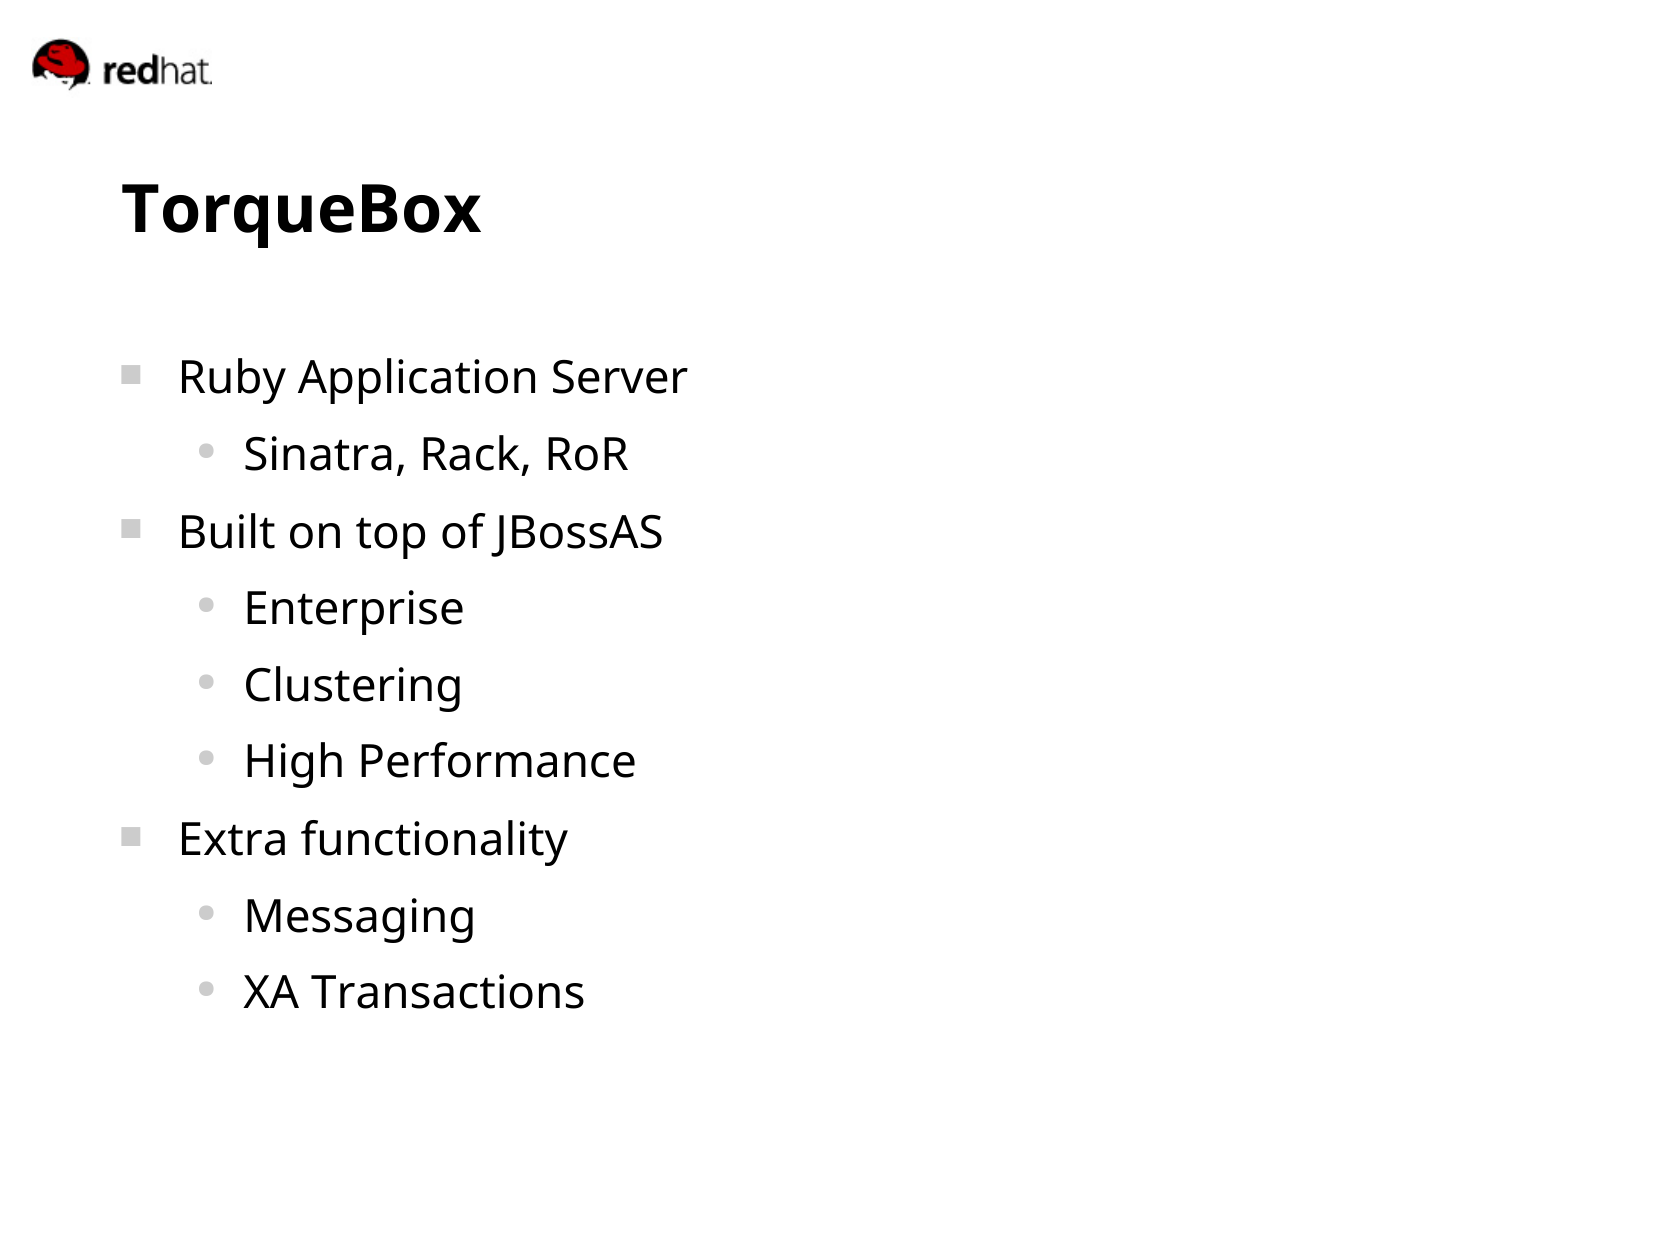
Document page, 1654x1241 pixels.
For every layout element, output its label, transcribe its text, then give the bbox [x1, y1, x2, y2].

list Ruby Application Server Sinatra, Rack, RoR Built on top of JBossAS Enterprise Clustering High Performance Extra functionality Messaging XA Transactions [121, 344, 1534, 1127]
title TorqueBox [121, 102, 1534, 310]
picture [31, 37, 212, 98]
